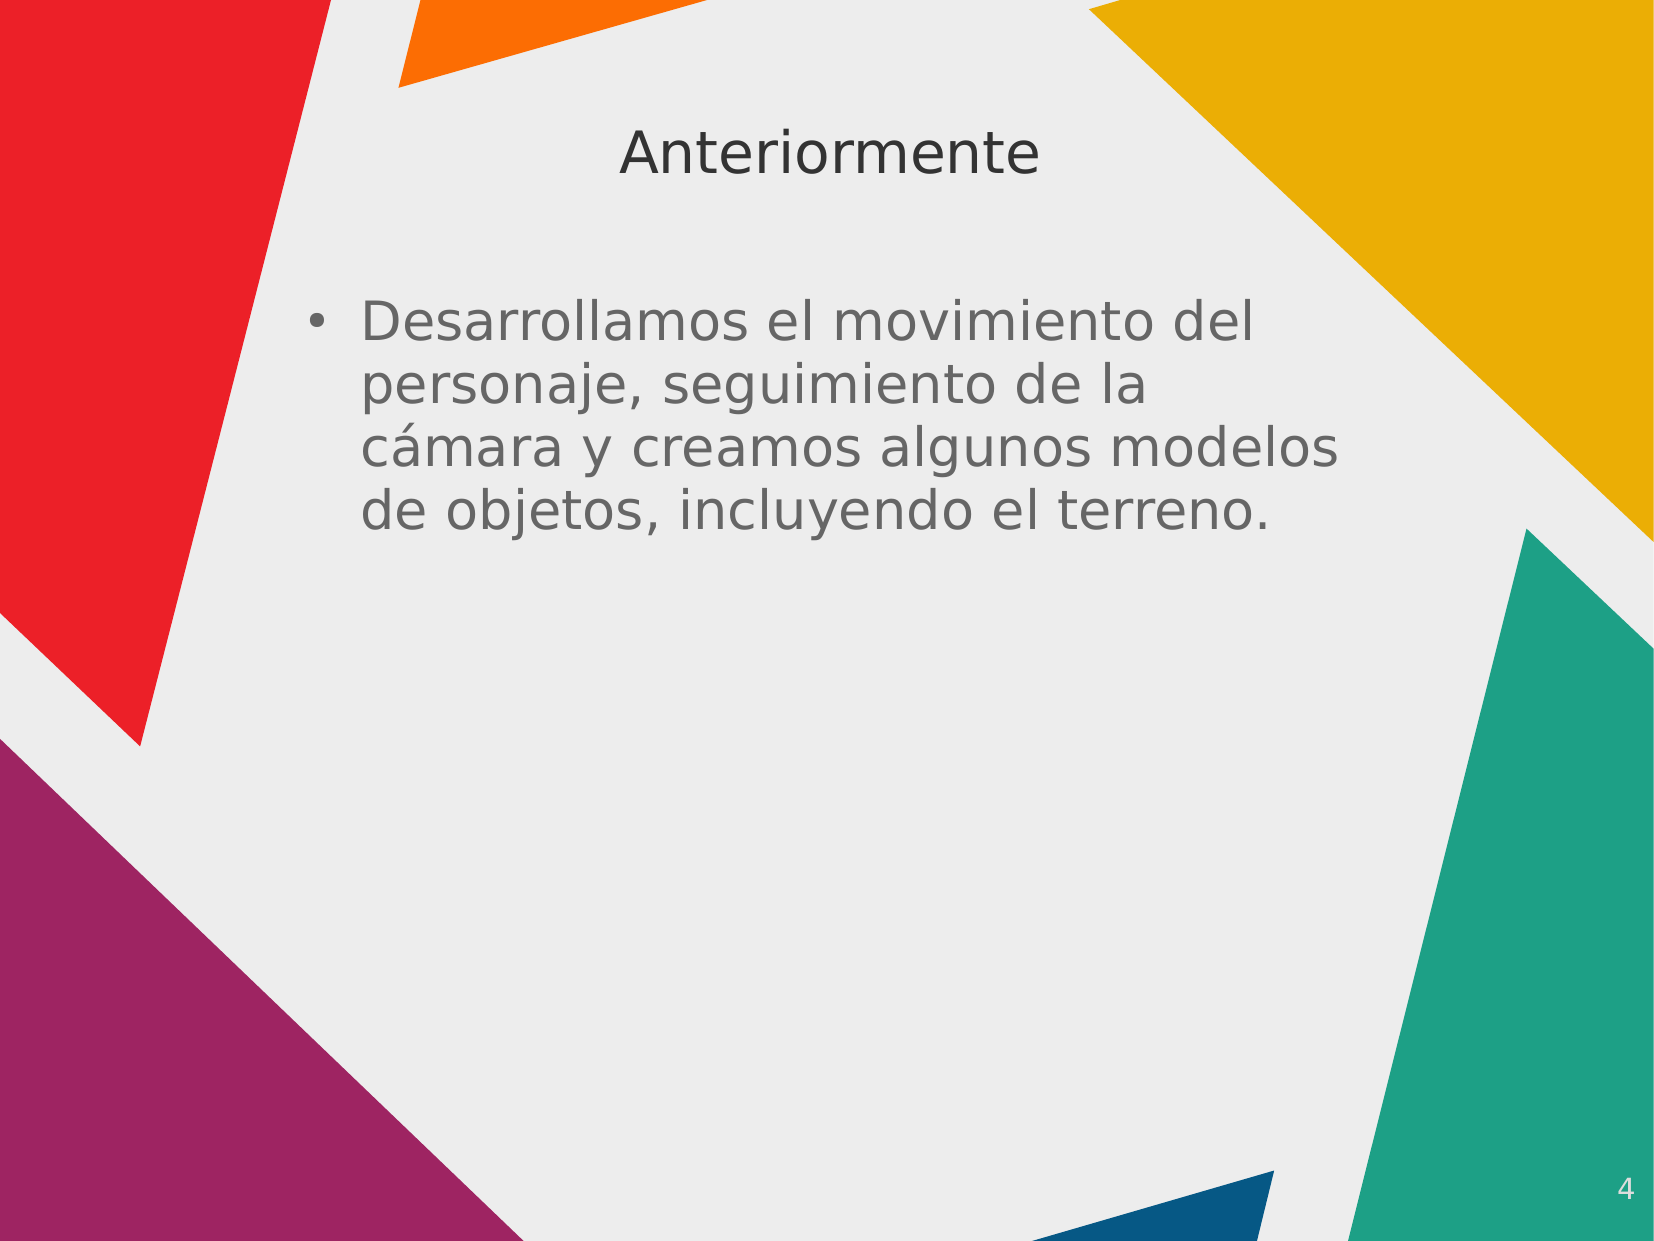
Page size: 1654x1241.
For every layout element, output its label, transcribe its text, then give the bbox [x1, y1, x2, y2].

list Desarrollamos el movimiento del personaje, seguimiento de la cámara y creamos algunos modelos de objetos, incluyendo el terreno. [289, 290, 1372, 1090]
title Anteriormente [289, 49, 1372, 257]
